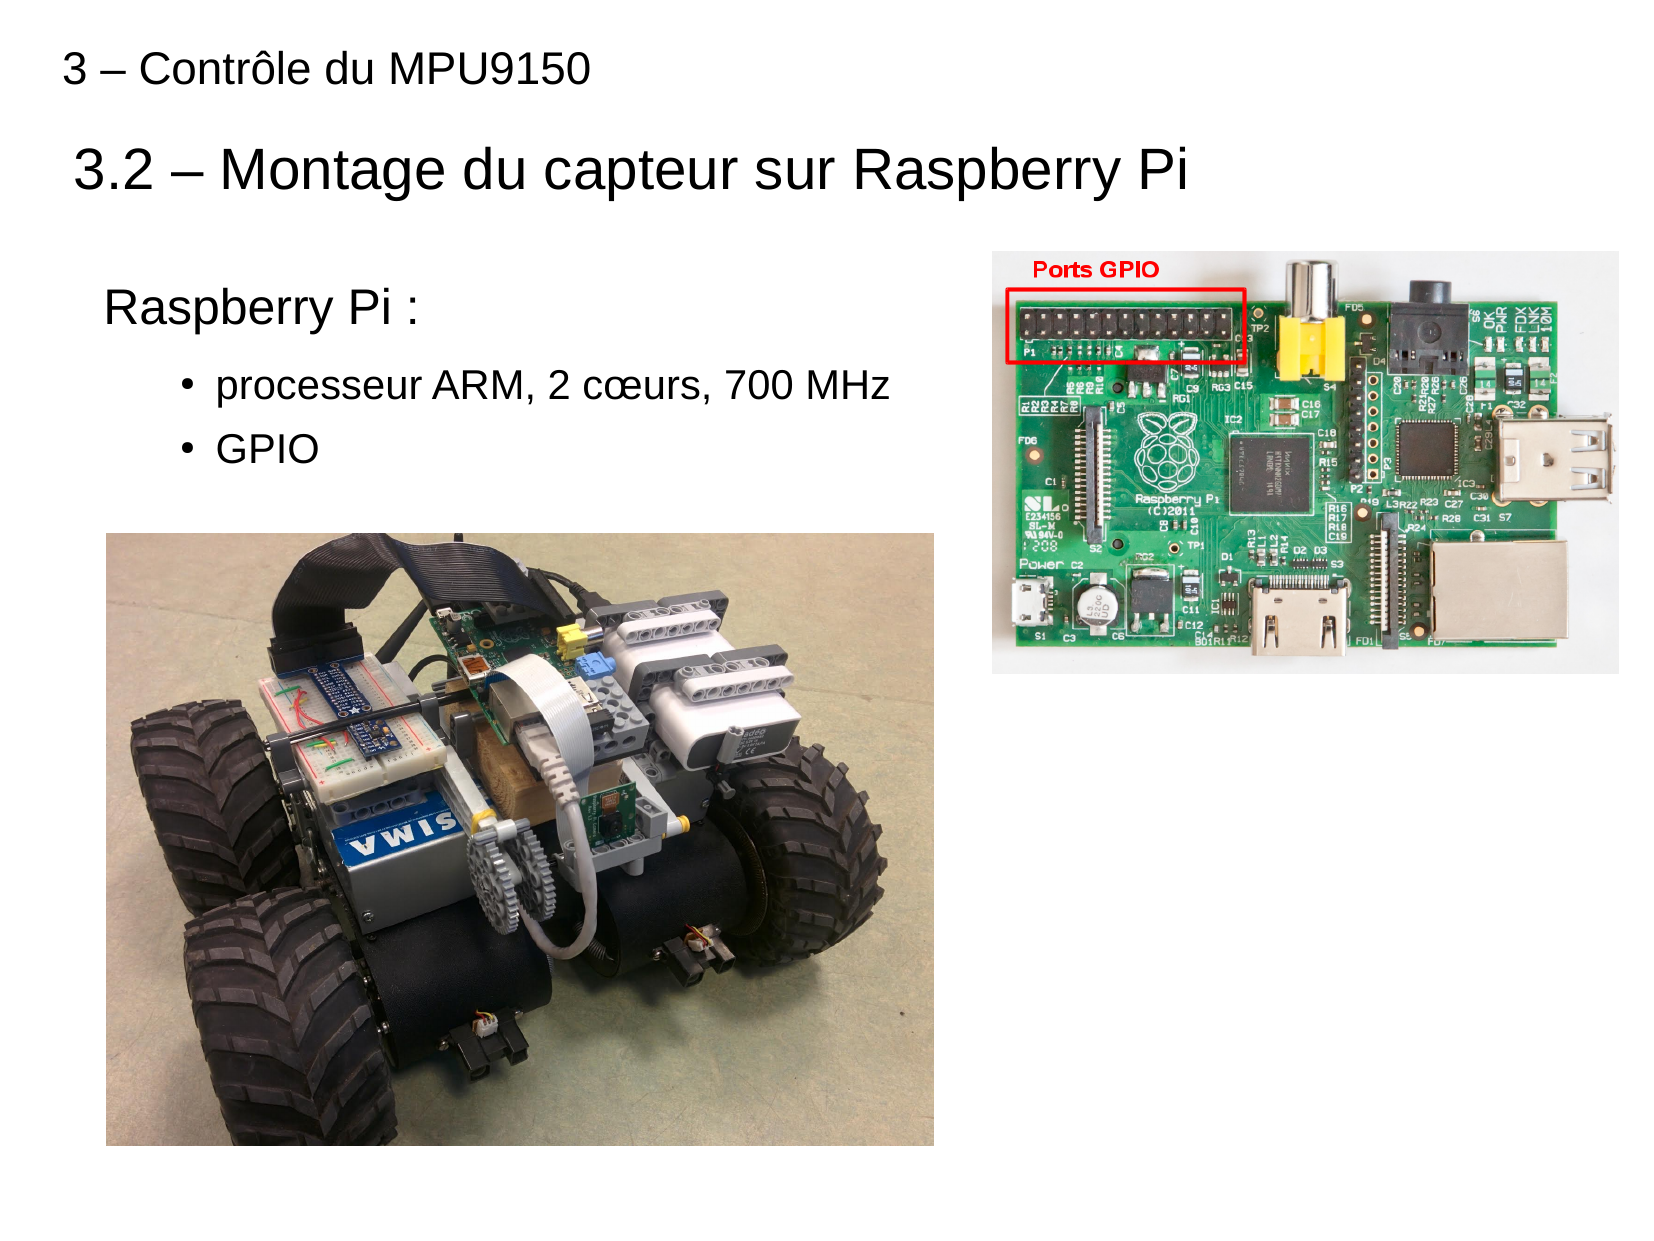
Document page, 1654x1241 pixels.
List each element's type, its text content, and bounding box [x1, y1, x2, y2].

picture [106, 533, 934, 1146]
text_box 3.2 – Montage du capteur sur Raspberry Pi [59, 129, 1206, 210]
text_box processeur ARM, 2 cœurs, 700 MHz GPIO [165, 354, 906, 480]
text_box 3 – Contrôle du MPU9150 [47, 35, 607, 102]
text_box Raspberry Pi : [88, 271, 436, 343]
picture [992, 251, 1619, 674]
